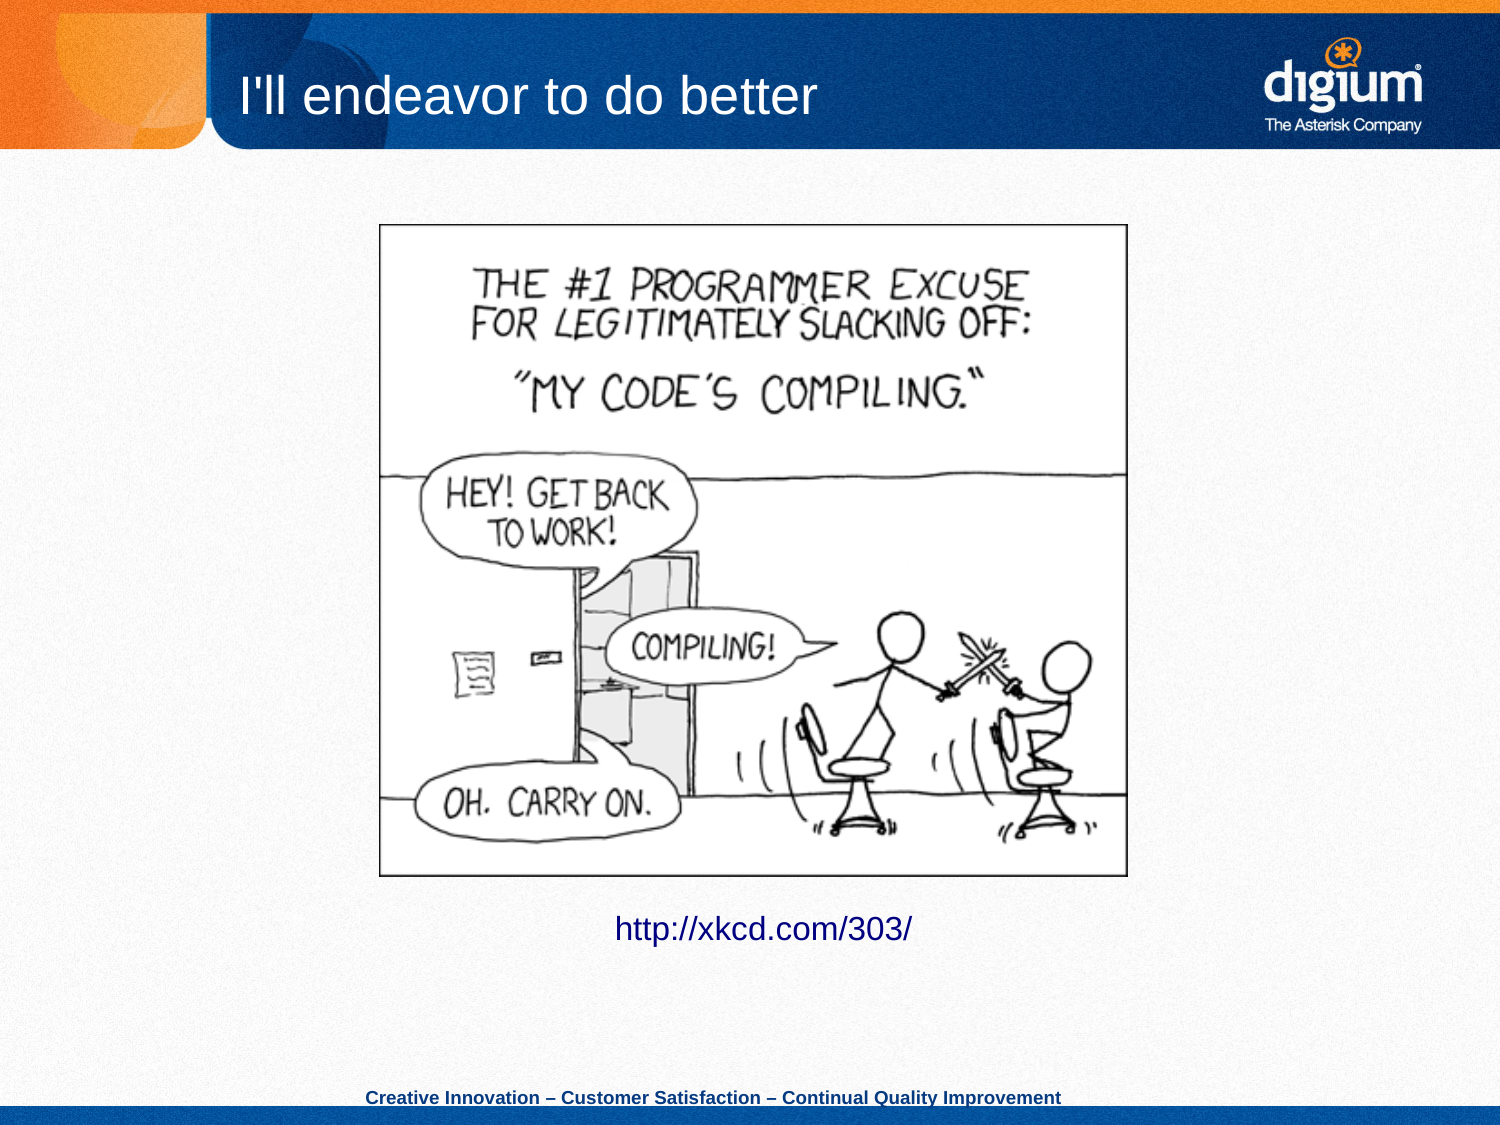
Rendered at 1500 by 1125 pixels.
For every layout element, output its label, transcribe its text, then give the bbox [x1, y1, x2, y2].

text_box http://xkcd.com/303/ [600, 900, 938, 955]
title I'll endeavor to do better [238, 27, 1243, 127]
picture [0, 0, 1500, 1125]
